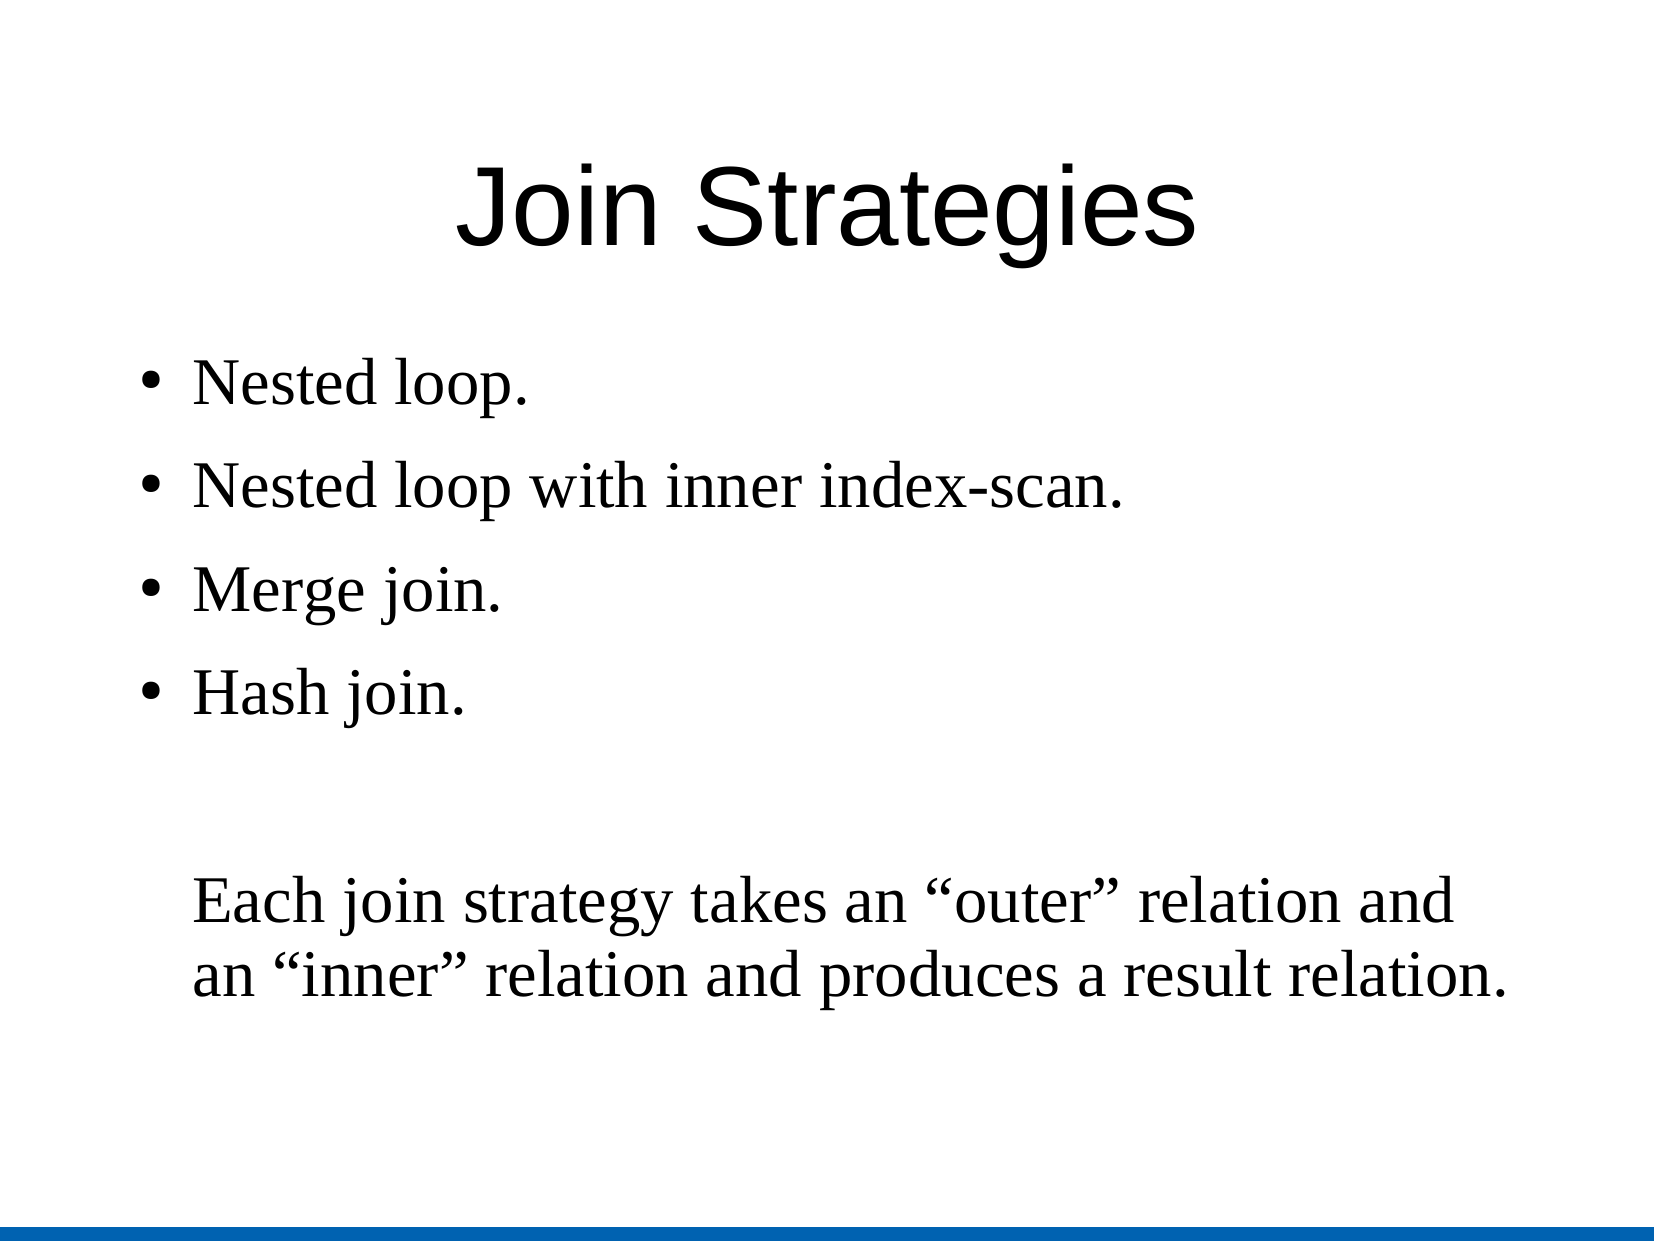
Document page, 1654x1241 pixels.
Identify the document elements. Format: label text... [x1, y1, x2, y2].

list Nested loop. Nested loop with inner index-scan. Merge join. Hash join. Each join strategy takes an “outer” relation and an “inner” relation and produces a result relation. [121, 344, 1533, 1127]
title Join Strategies [121, 102, 1533, 311]
